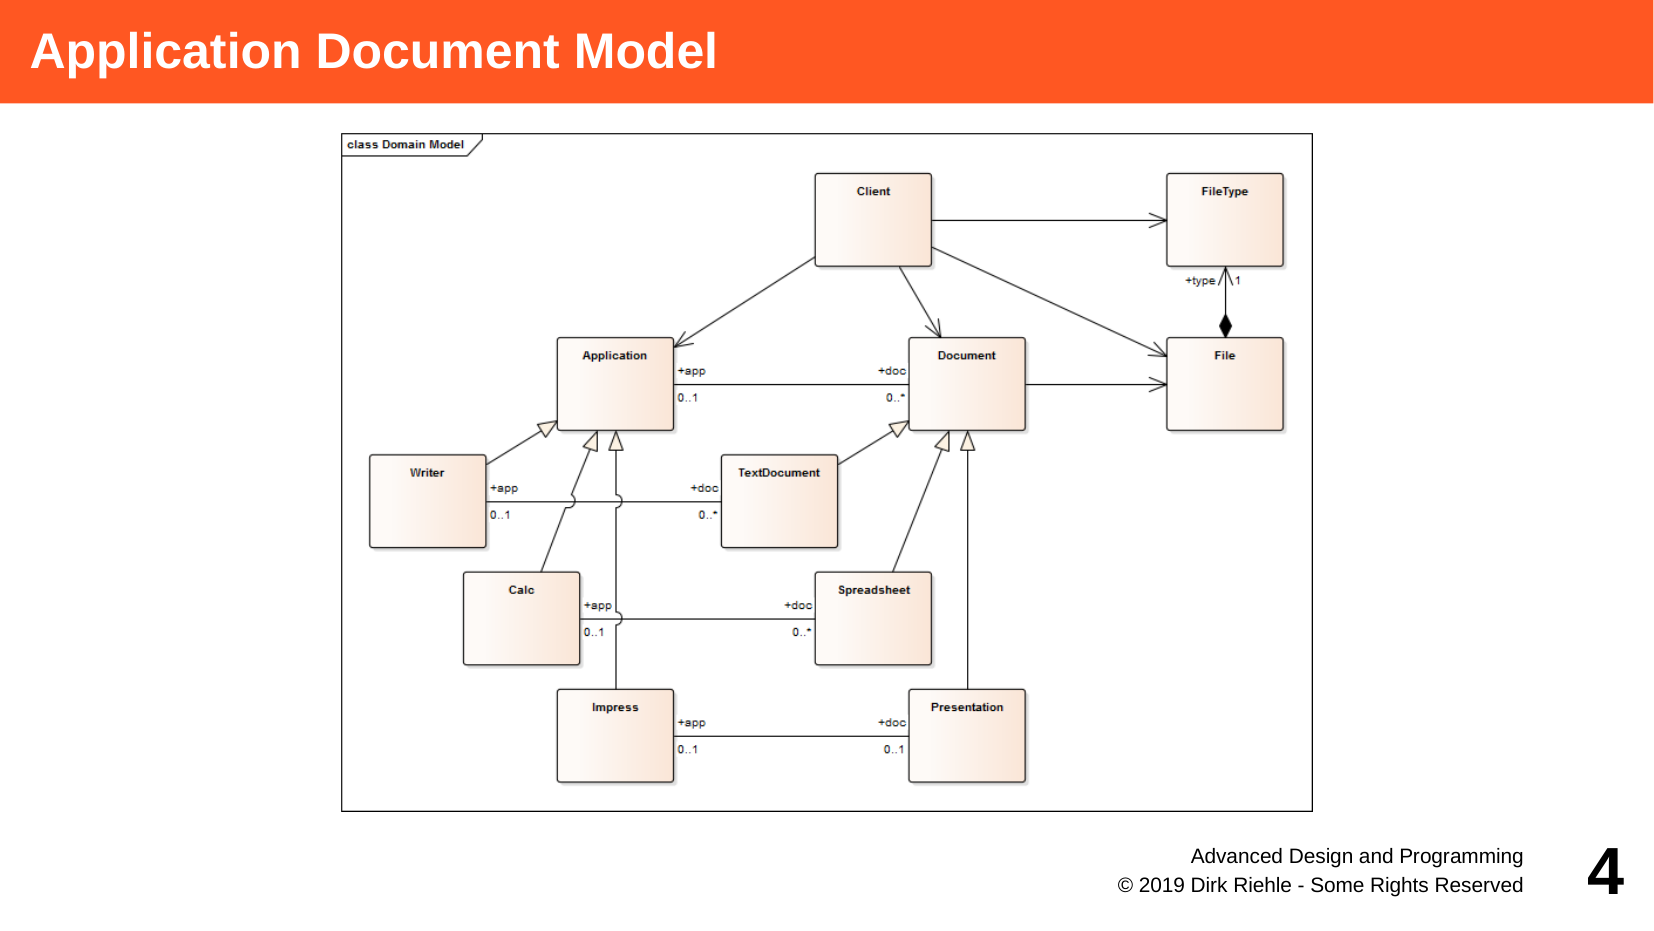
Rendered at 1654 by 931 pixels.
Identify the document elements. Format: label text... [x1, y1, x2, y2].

title Application Document Model [0, 0, 1654, 104]
picture [340, 132, 1313, 813]
